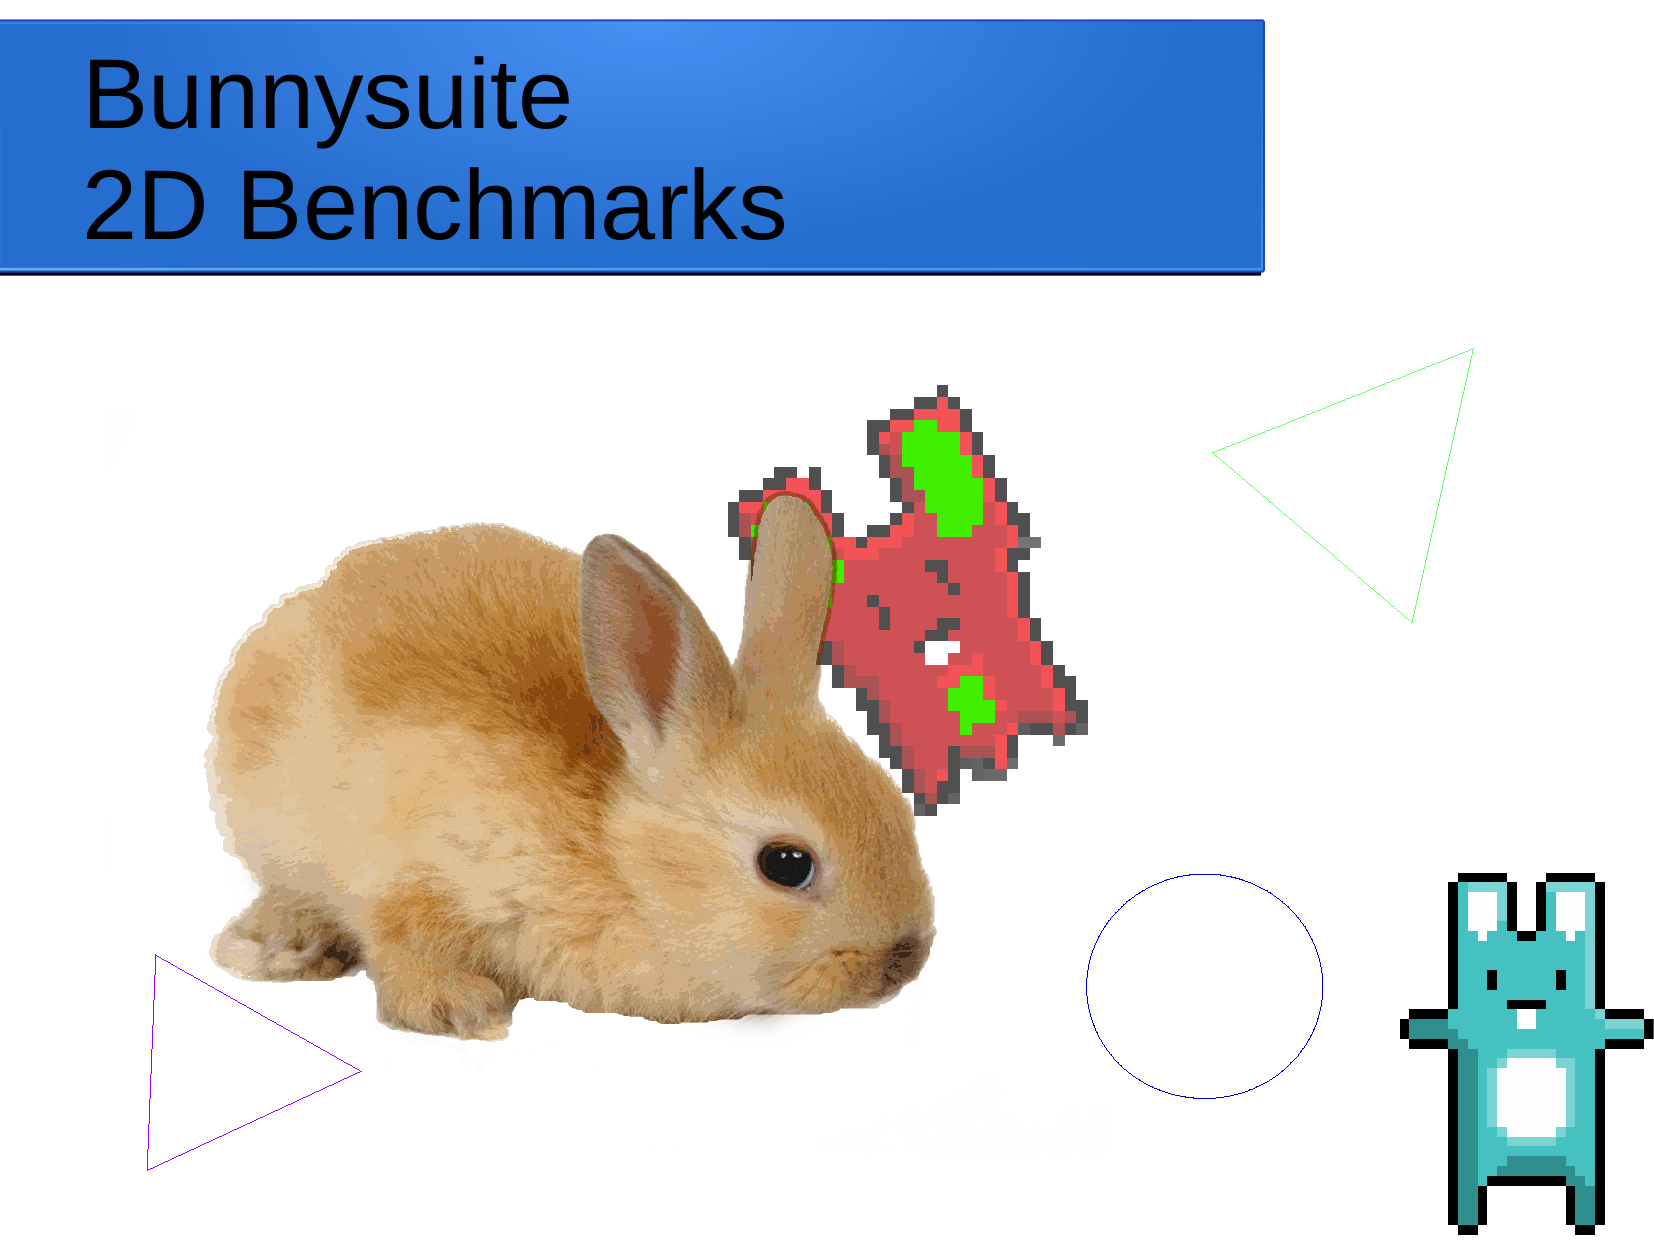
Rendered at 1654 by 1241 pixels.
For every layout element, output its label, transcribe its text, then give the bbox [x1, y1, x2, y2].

text_box [1212, 348, 1474, 623]
picture [106, 316, 1193, 1154]
text_box [1086, 874, 1323, 1099]
picture [1400, 873, 1654, 1235]
title Bunnysuite 2D Benchmarks [82, 39, 1235, 261]
text_box [147, 954, 362, 1171]
